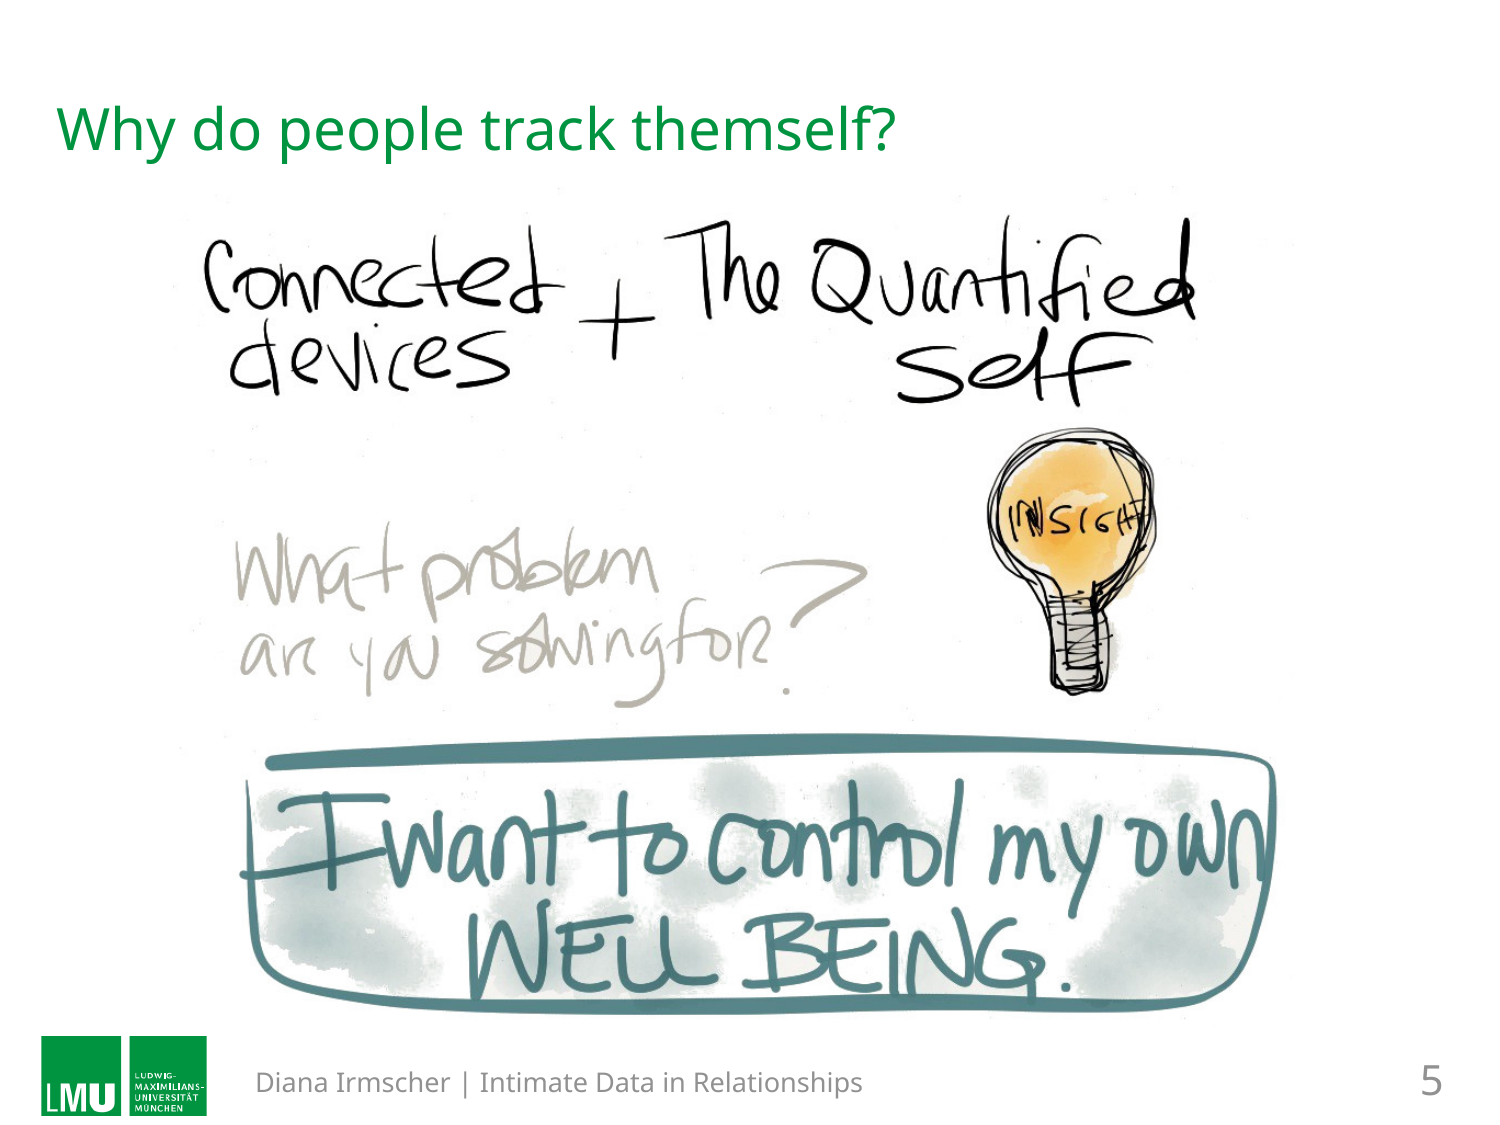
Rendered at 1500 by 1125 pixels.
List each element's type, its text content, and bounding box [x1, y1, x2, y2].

slide_number <number> [1014, 1046, 1459, 1117]
footer Diana Irmscher | Intimate Data in Relationships [240, 1046, 963, 1117]
picture [171, 186, 1294, 1028]
title Why do people track themself? [41, 37, 1459, 217]
